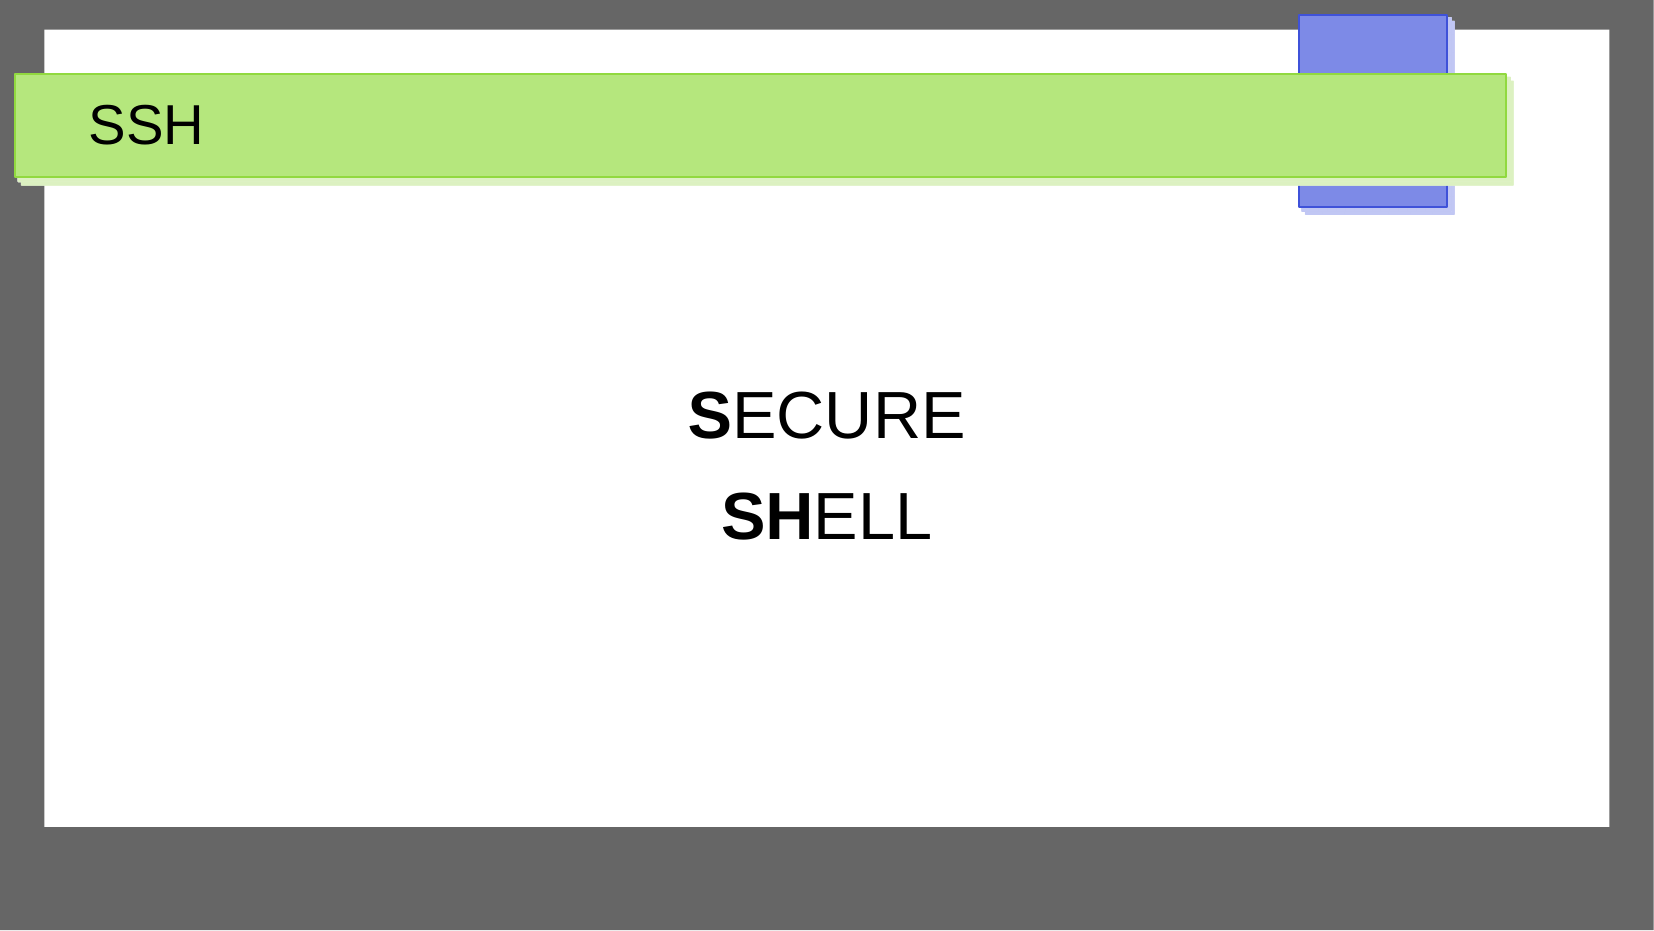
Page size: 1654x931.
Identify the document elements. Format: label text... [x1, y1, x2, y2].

title SSH [88, 73, 1506, 178]
text_box SECURE SHELL [88, 221, 1565, 813]
